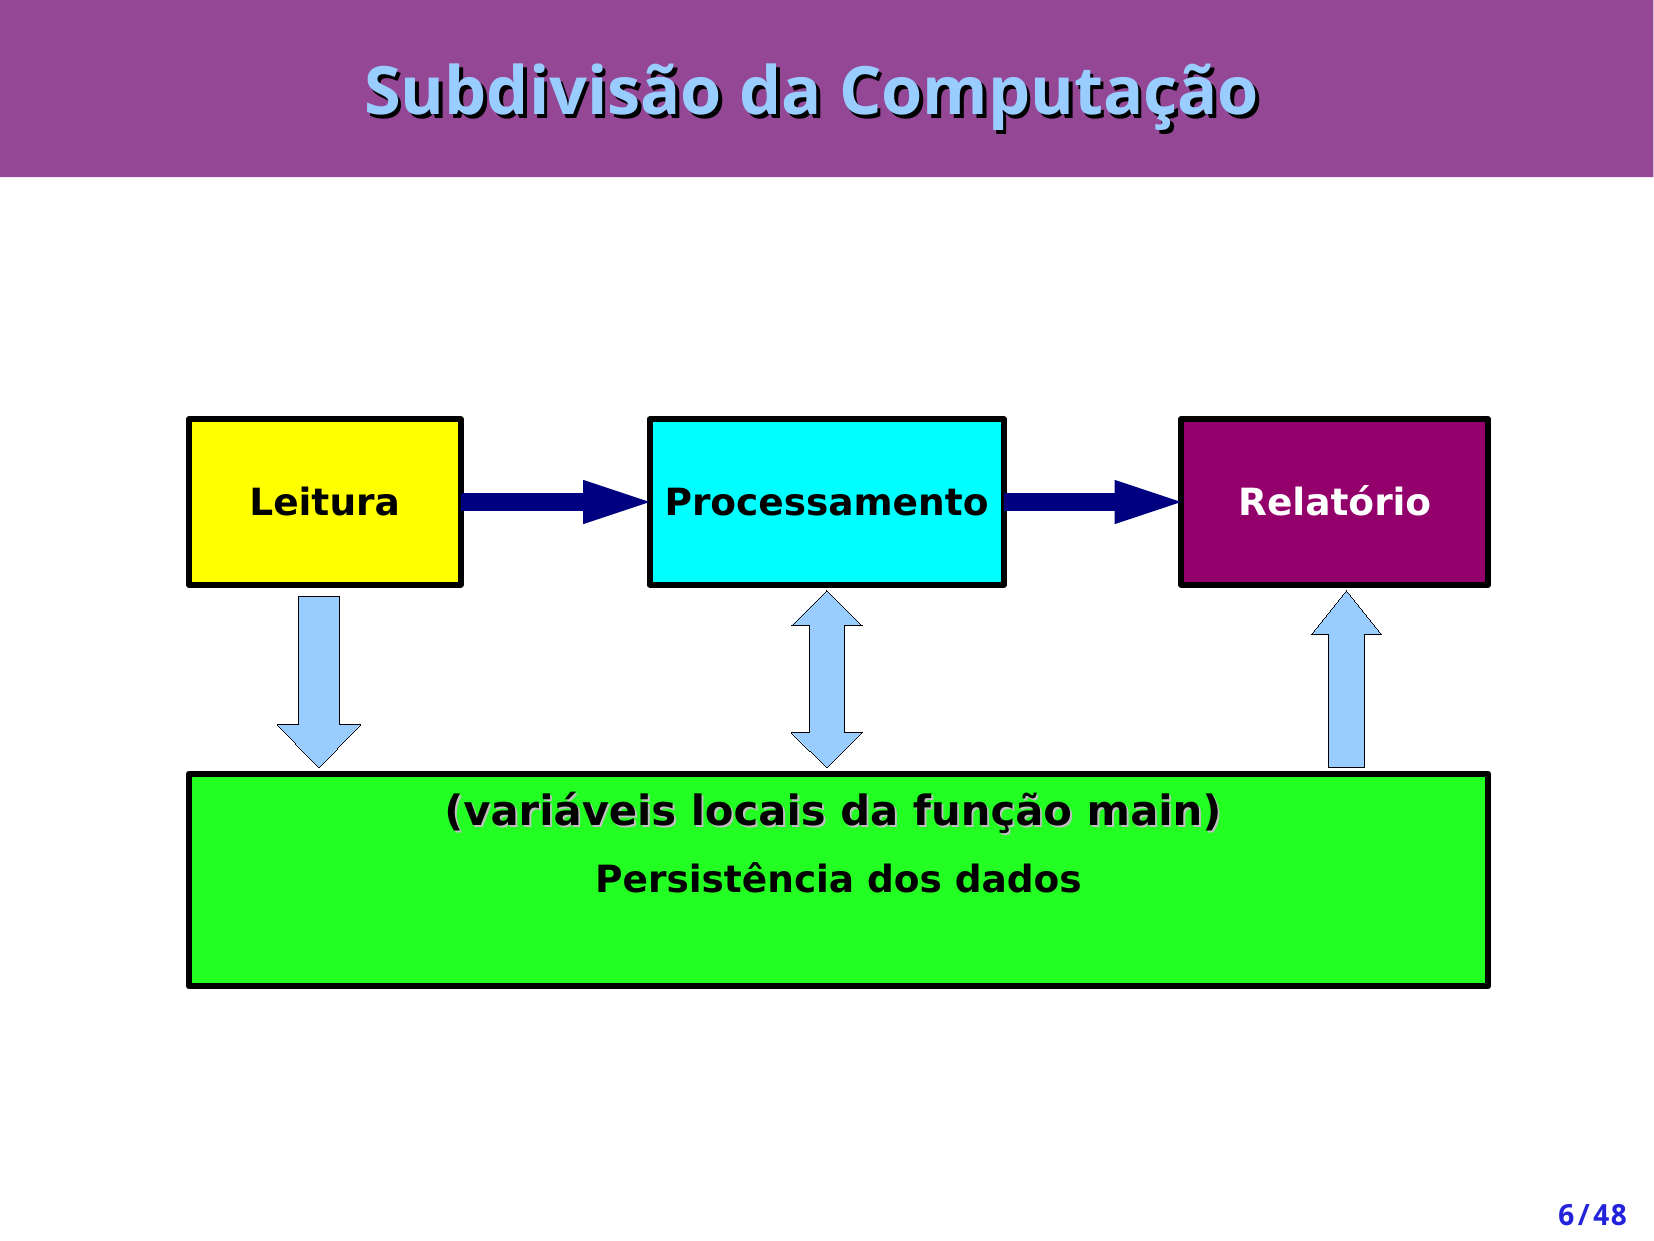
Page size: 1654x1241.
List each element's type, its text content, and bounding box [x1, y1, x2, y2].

text_box Persistência dos dados [188, 773, 1489, 987]
text_box [1311, 590, 1382, 768]
title Subdivisão da Computação [0, 0, 1654, 178]
text_box Relatório [1181, 419, 1489, 585]
text_box [277, 596, 361, 768]
text_box Processamento [649, 419, 1004, 585]
text_box Leitura [188, 419, 461, 585]
text_box [791, 590, 863, 768]
text_box (variáveis locais da função main) [416, 779, 1237, 844]
